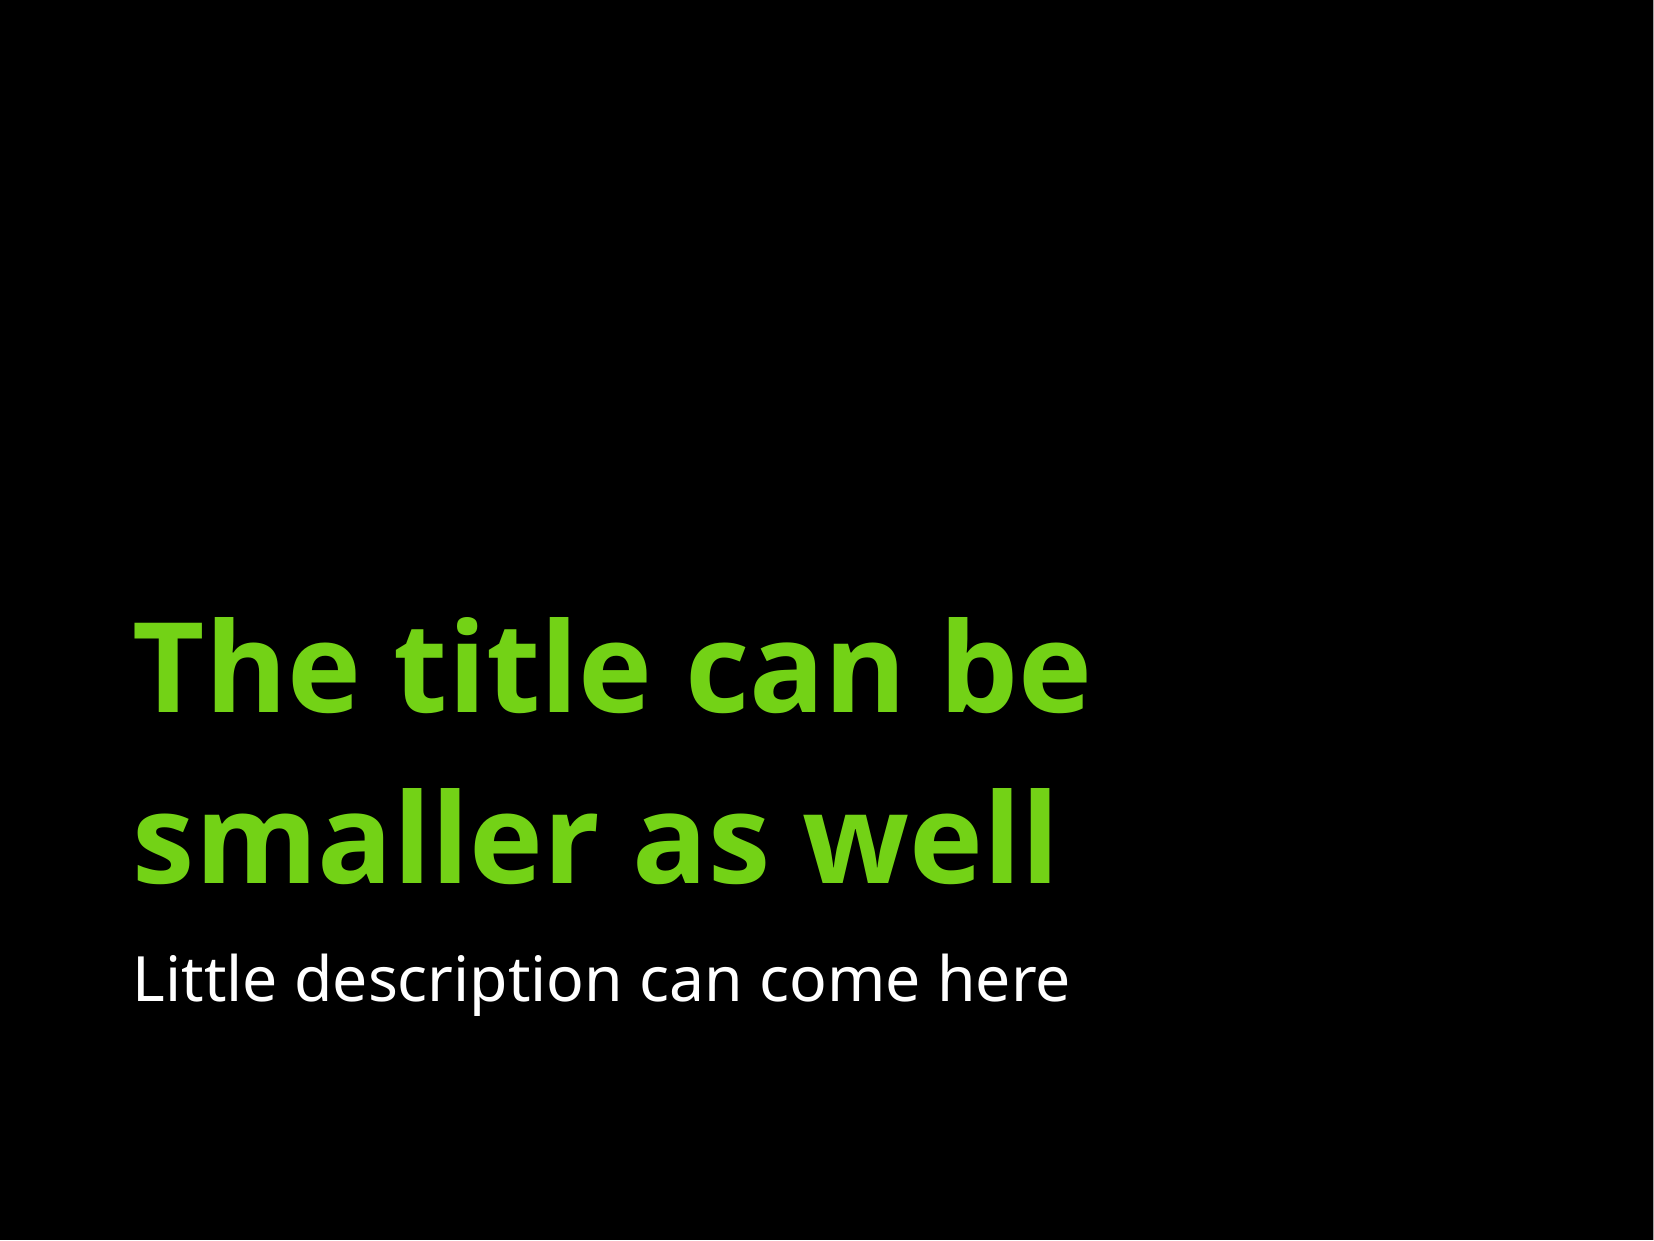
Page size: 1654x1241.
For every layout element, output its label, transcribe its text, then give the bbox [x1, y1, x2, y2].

text_box The title can be smaller as well [118, 129, 1536, 927]
text_box Little description can come here [118, 927, 1536, 1134]
